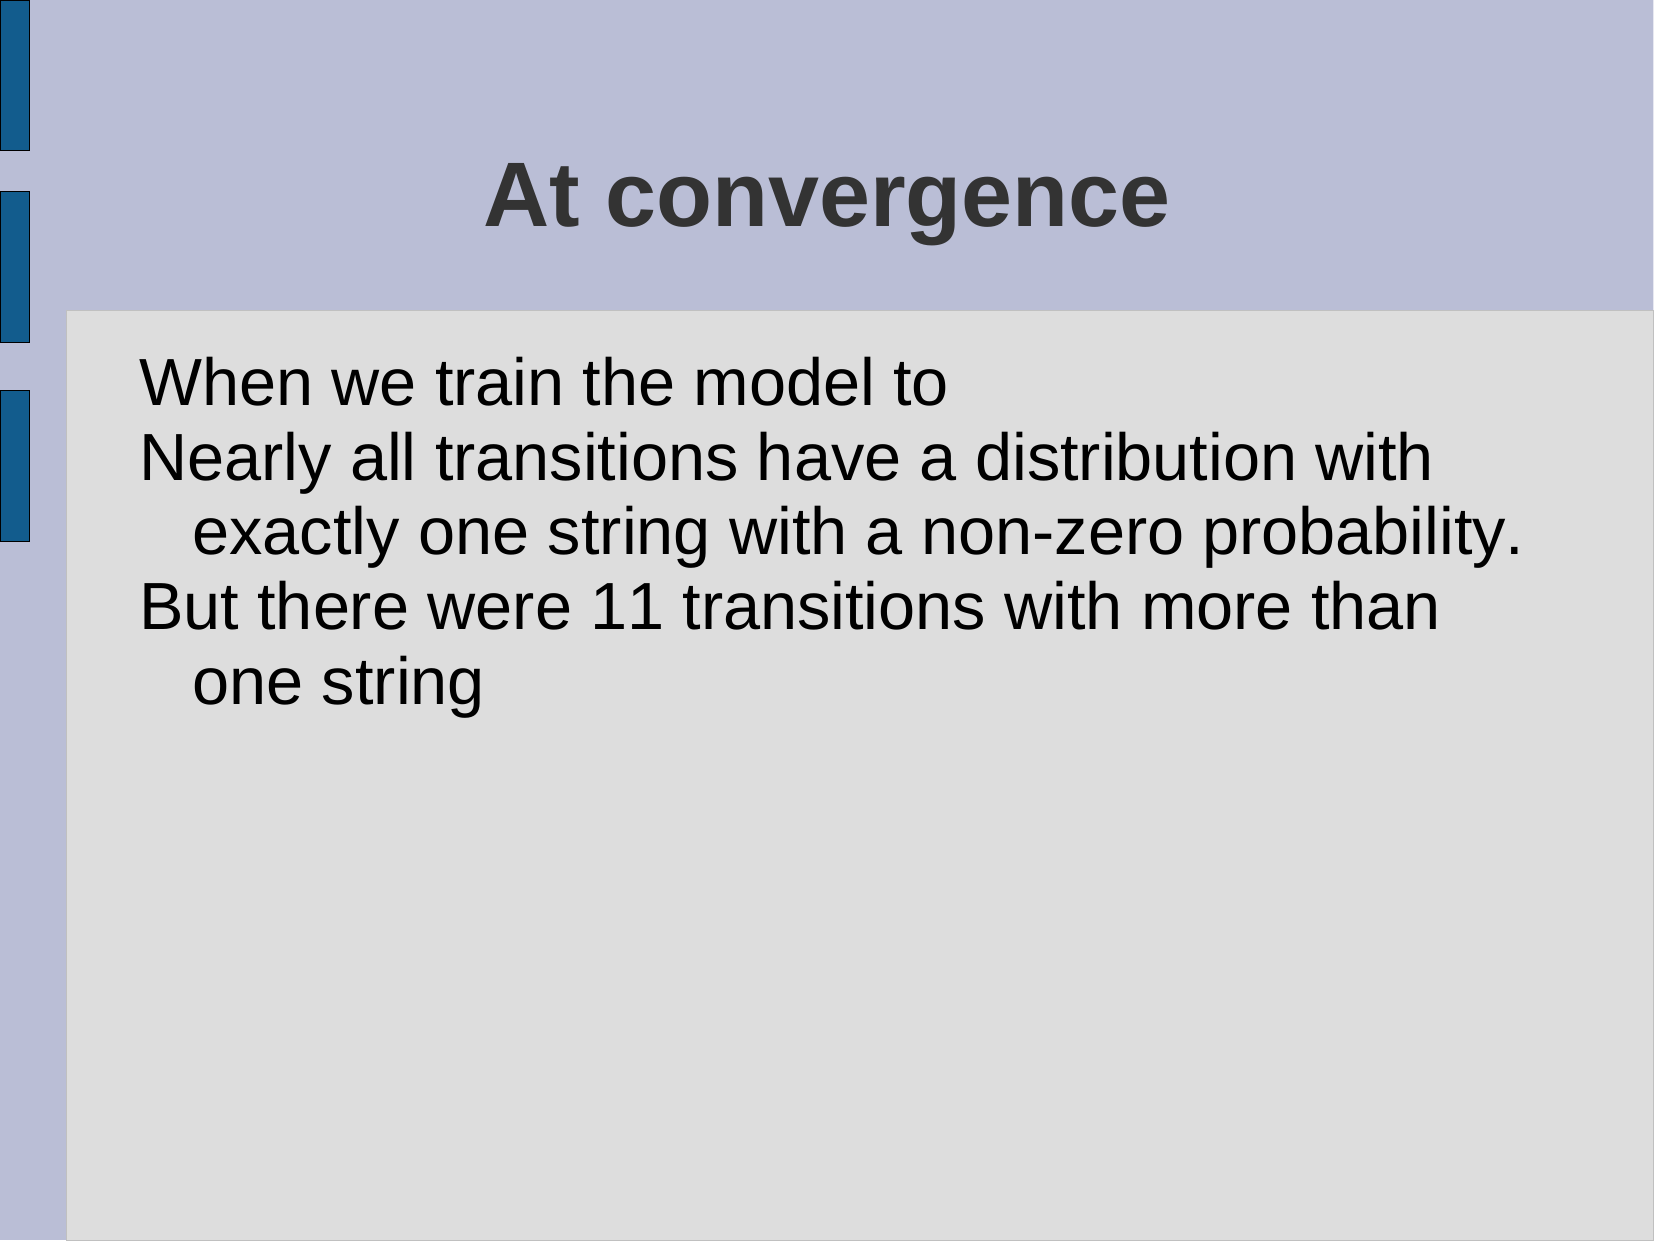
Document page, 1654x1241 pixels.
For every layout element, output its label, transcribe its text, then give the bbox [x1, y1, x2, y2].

list When we train the model to Nearly all transitions have a distribution with exactly one string with a non-zero probability. But there were 11 transitions with more than one string [121, 344, 1534, 1127]
title At convergence [121, 91, 1534, 299]
